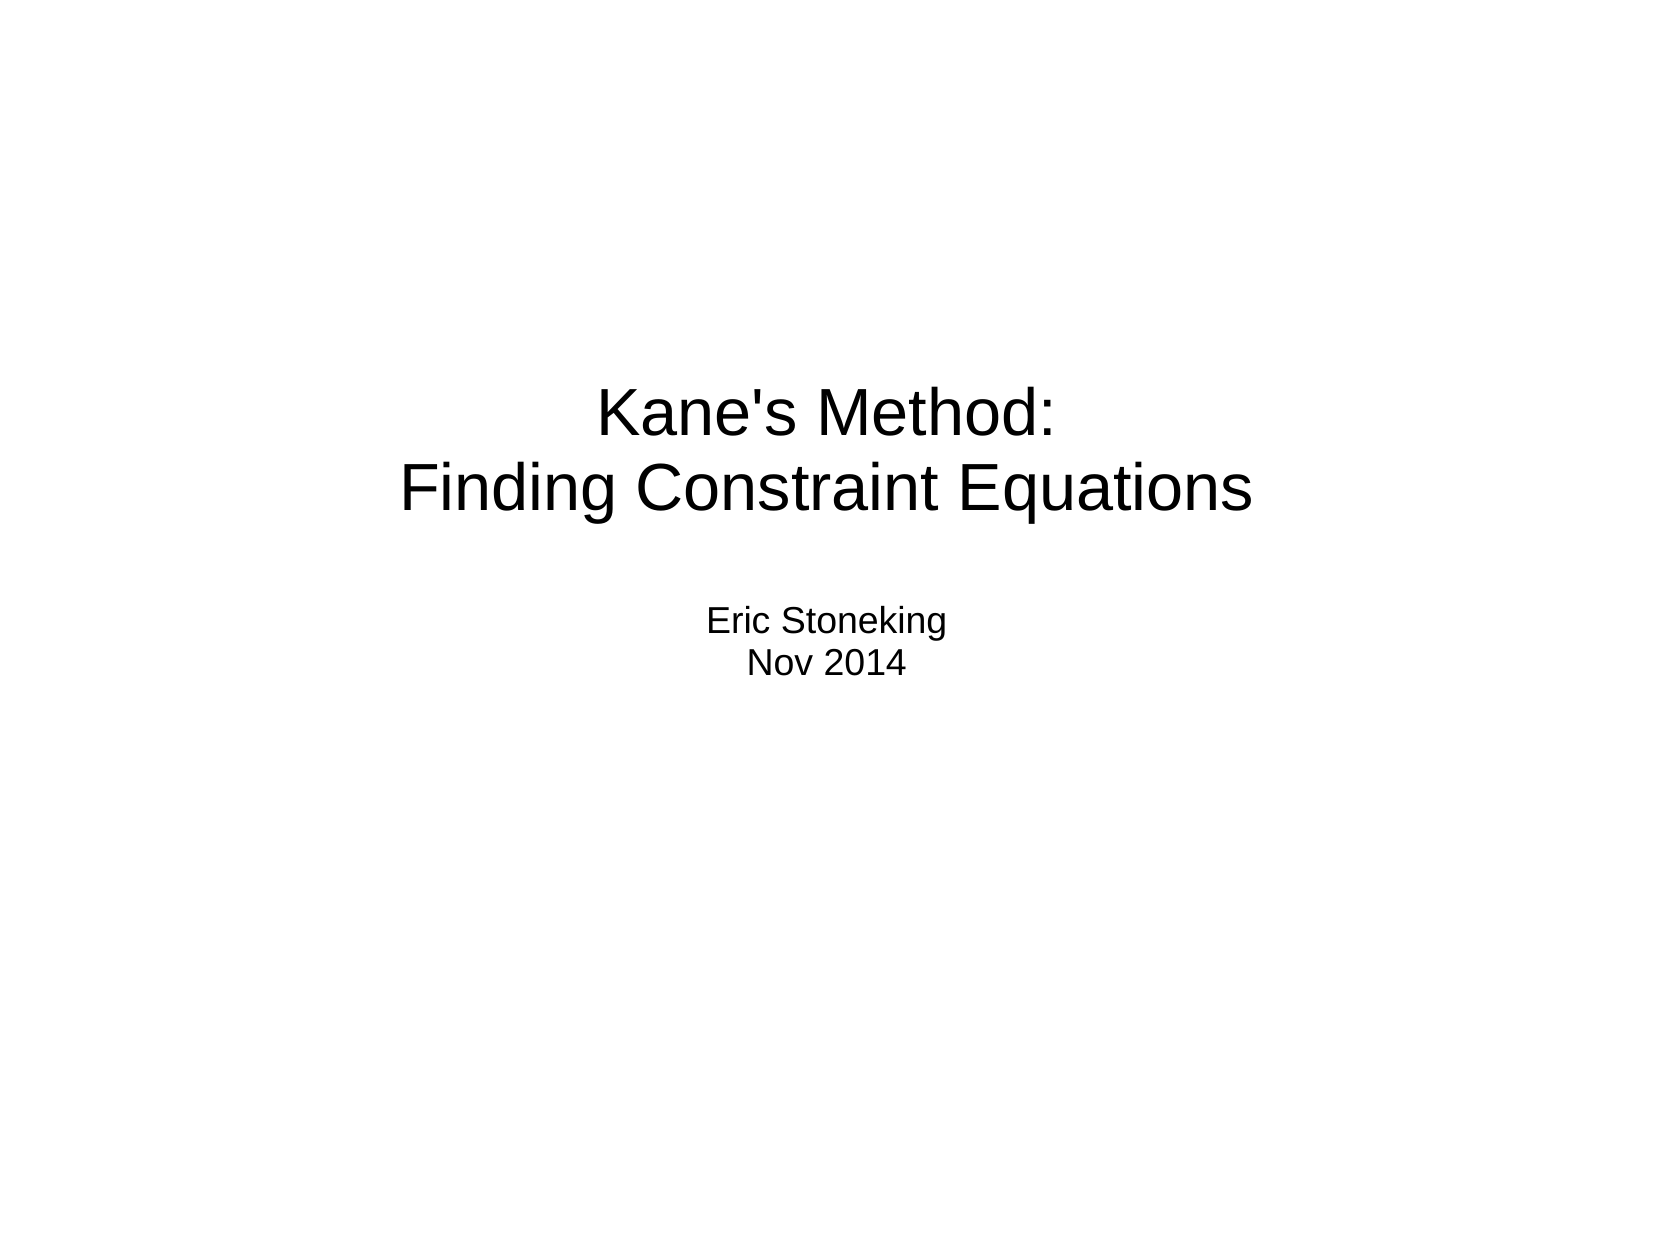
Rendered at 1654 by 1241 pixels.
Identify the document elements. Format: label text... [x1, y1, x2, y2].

subtitle Kane's Method: Finding Constraint Equations Eric Stoneking Nov 2014 [82, 49, 1571, 1010]
